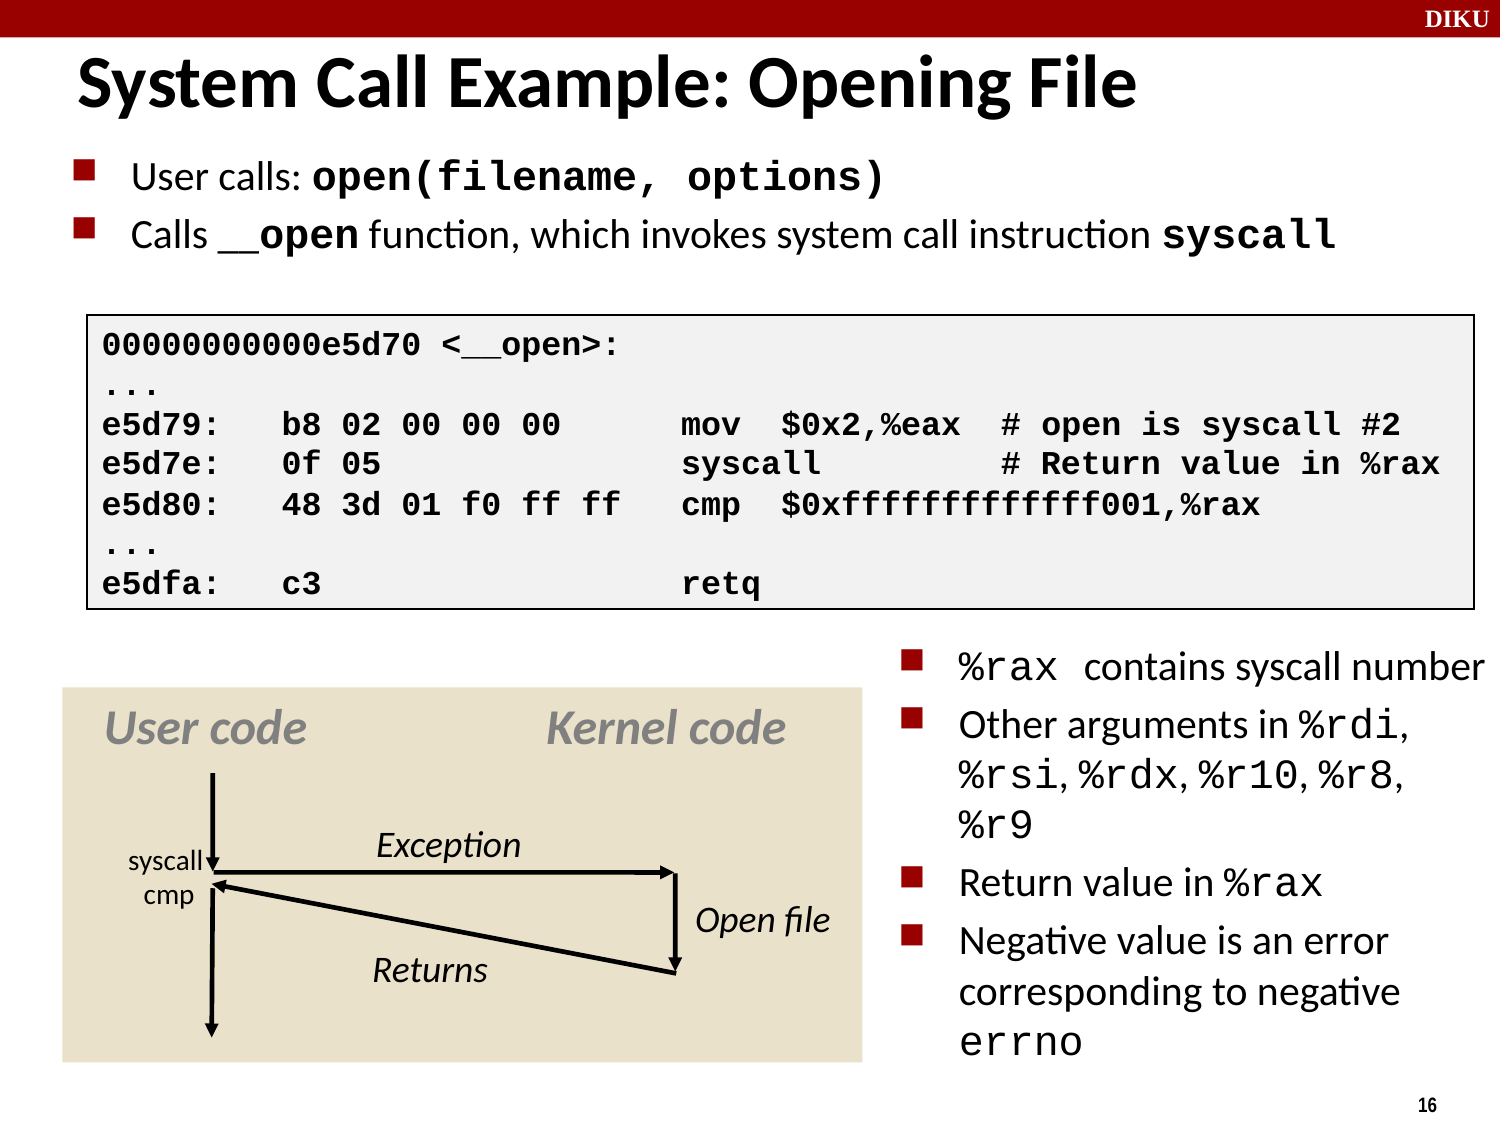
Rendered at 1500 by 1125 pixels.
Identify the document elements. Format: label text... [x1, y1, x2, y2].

text_box %rax contains syscall number Other arguments in %rdi, %rsi, %rdx, %r10, %r8, %r9 Return value in %rax Negative value is an error corresponding to negative errno [887, 630, 1500, 1048]
text_box Open file [680, 887, 881, 948]
text_box syscall [113, 834, 219, 885]
text_box User code [89, 687, 323, 763]
text_box Kernel code [531, 687, 802, 763]
text_box cmp [128, 868, 210, 918]
text_box Returns [357, 938, 503, 998]
text_box 00000000000e5d70 <__open>: ... e5d79: b8 02 00 00 00 mov $0x2,%eax # open is syscall #2 e5d7e: 0f 05 syscall # Return value in %rax e5d80: 48 3d 01 f0 ff ff cmp $0xfffffffffffff001,%rax ... e5dfa: c3 retq [86, 314, 1475, 609]
list User calls: open(filename, options) Calls __open function, which invokes system call instruction syscall [59, 141, 1438, 313]
title System Call Example: Opening File [62, 31, 1475, 125]
text_box [62, 687, 863, 1063]
text_box Exception [361, 812, 537, 873]
